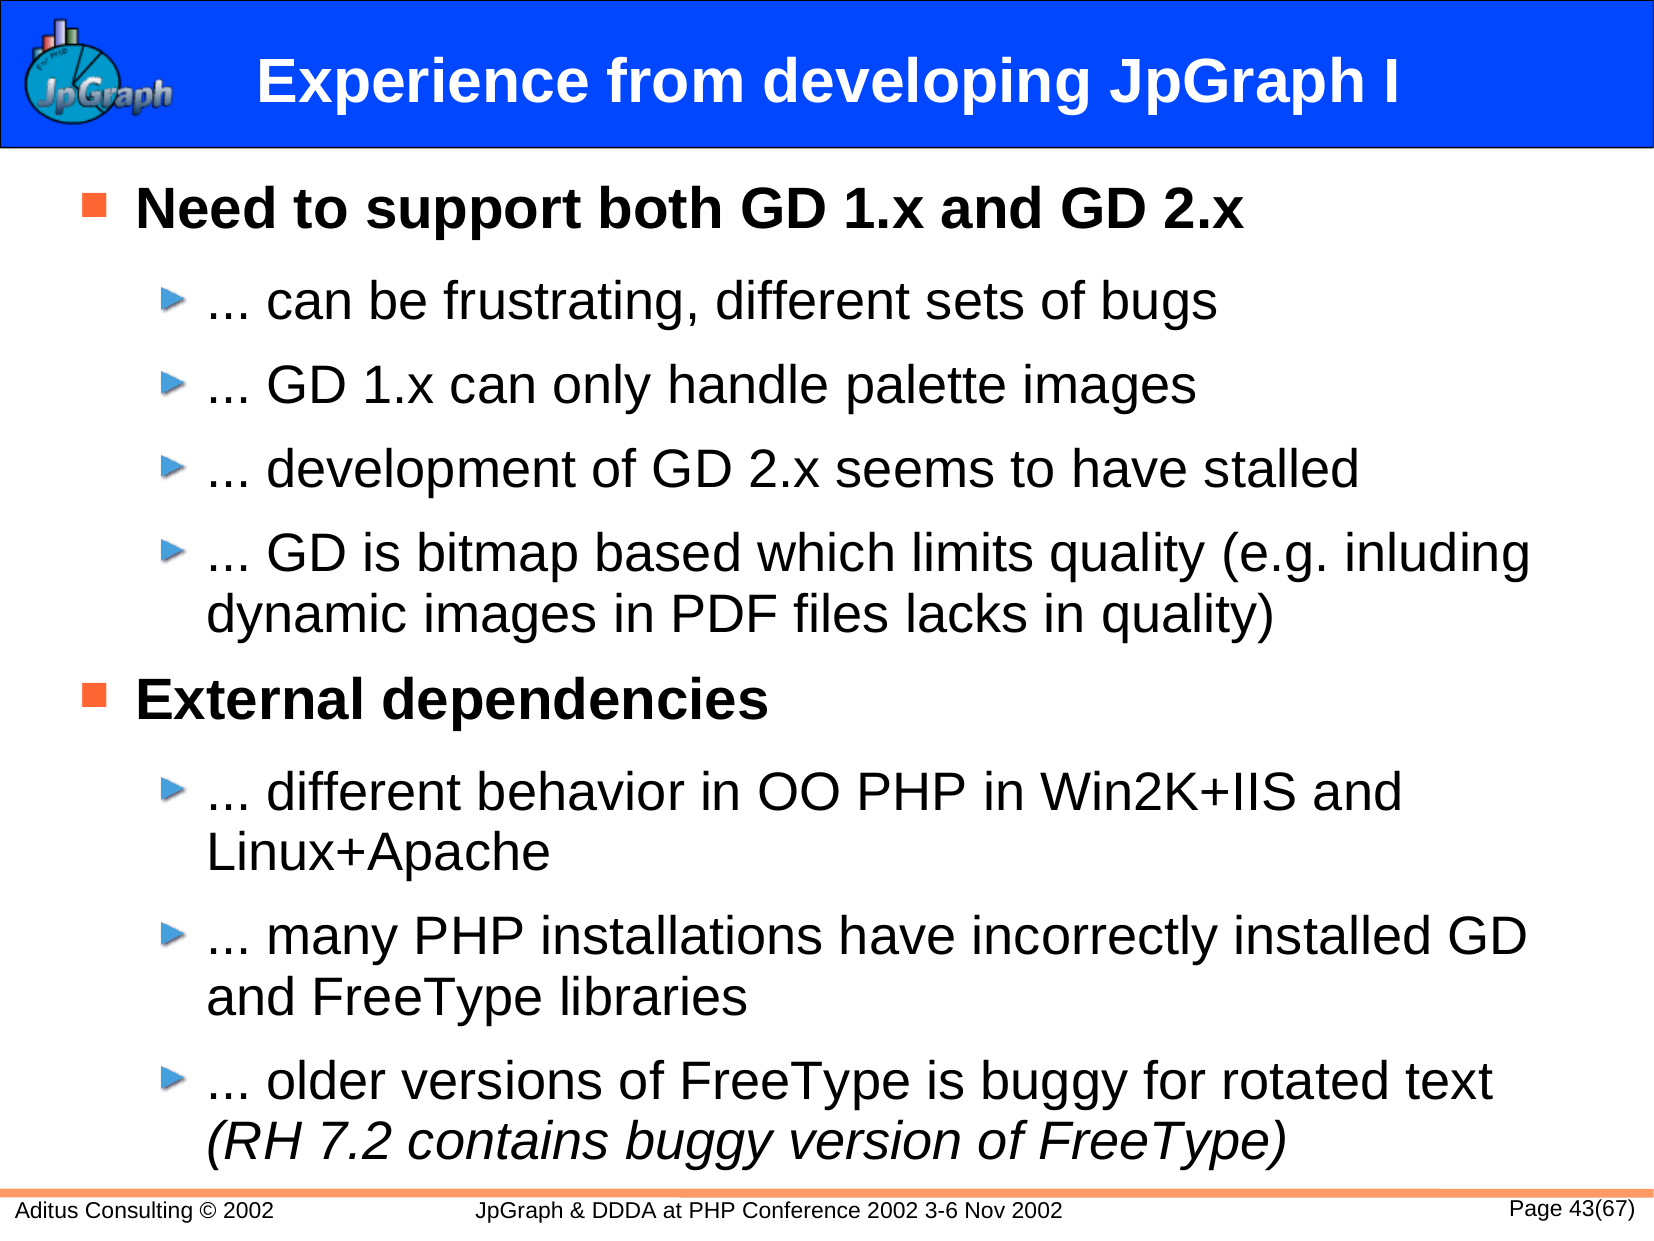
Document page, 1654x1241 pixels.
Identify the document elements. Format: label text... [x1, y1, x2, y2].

list Need to support both GD 1.x and GD 2.x ... can be frustrating, different sets of bugs ... GD 1.x can only handle palette images ... development of GD 2.x seems to have stalled ... GD is bitmap based which limits quality (e.g. inluding dynamic images in PDF files lacks in quality) External dependencies ... different behavior in OO PHP in Win2K+IIS and Linux+Apache ... many PHP installations have incorrectly installed GD and FreeType libraries ... older versions of FreeType is buggy for rotated text (RH 7.2 contains buggy version of FreeType) [64, 177, 1580, 1175]
title Experience from developing JpGraph I [123, 0, 1536, 163]
picture [20, 17, 123, 128]
